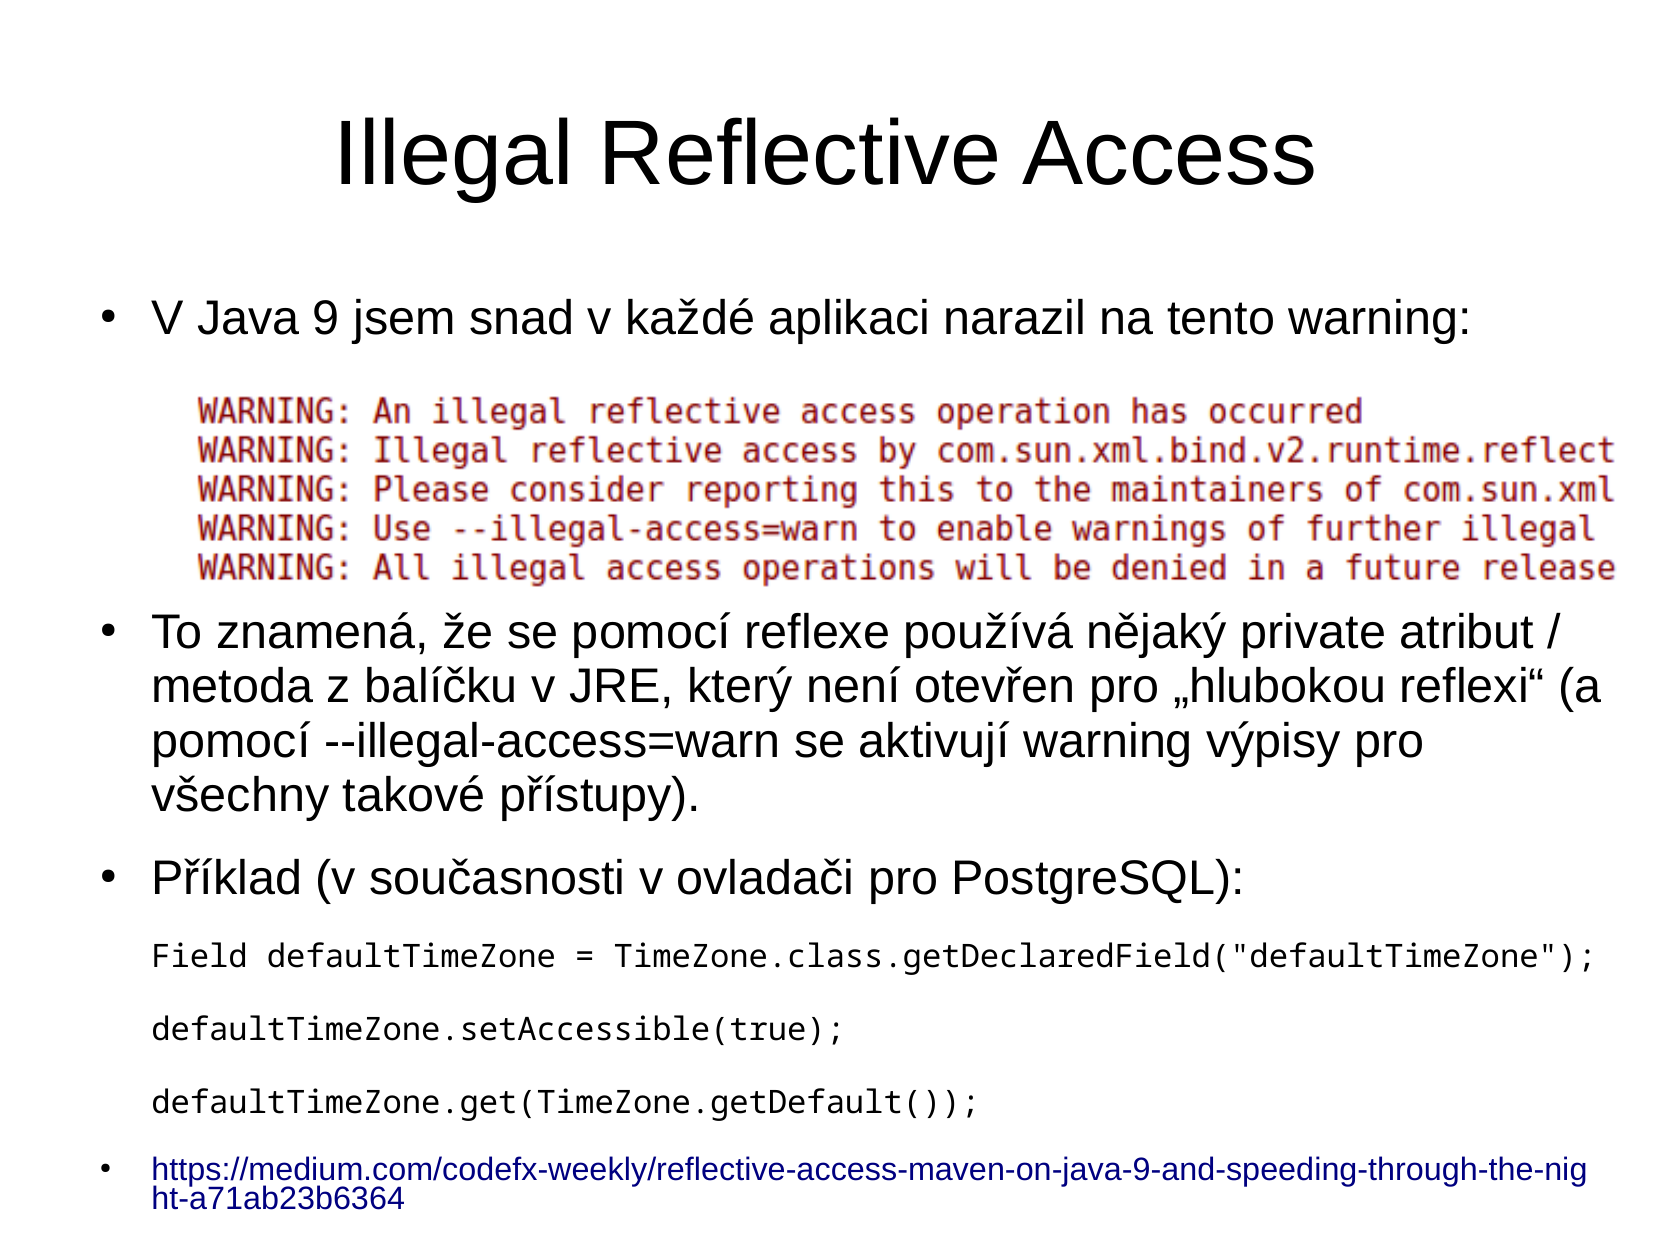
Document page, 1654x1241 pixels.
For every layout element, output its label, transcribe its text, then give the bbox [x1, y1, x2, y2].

title Illegal Reflective Access [82, 49, 1571, 257]
picture [188, 389, 1621, 591]
list V Java 9 jsem snad v každé aplikaci narazil na tento warning: To znamená, že se pomocí reflexe používá nějaký private atribut / metoda z balíčku v JRE, který není otevřen pro „hlubokou reflexi“ (a pomocí --illegal-access=warn se aktivují warning výpisy pro všechny takové přístupy). Příklad (v současnosti v ovladači pro PostgreSQL): Field defaultTimeZone = TimeZone.class.getDeclaredField("defaultTimeZone"); defaultTimeZone.setAccessible(true); defaultTimeZone.get(TimeZone.getDefault()); https://medium.com/codefx-weekly/reflective-access-maven-on-java-9-and-speeding-through-the-night-a71ab23b6364 [82, 290, 1607, 1217]
